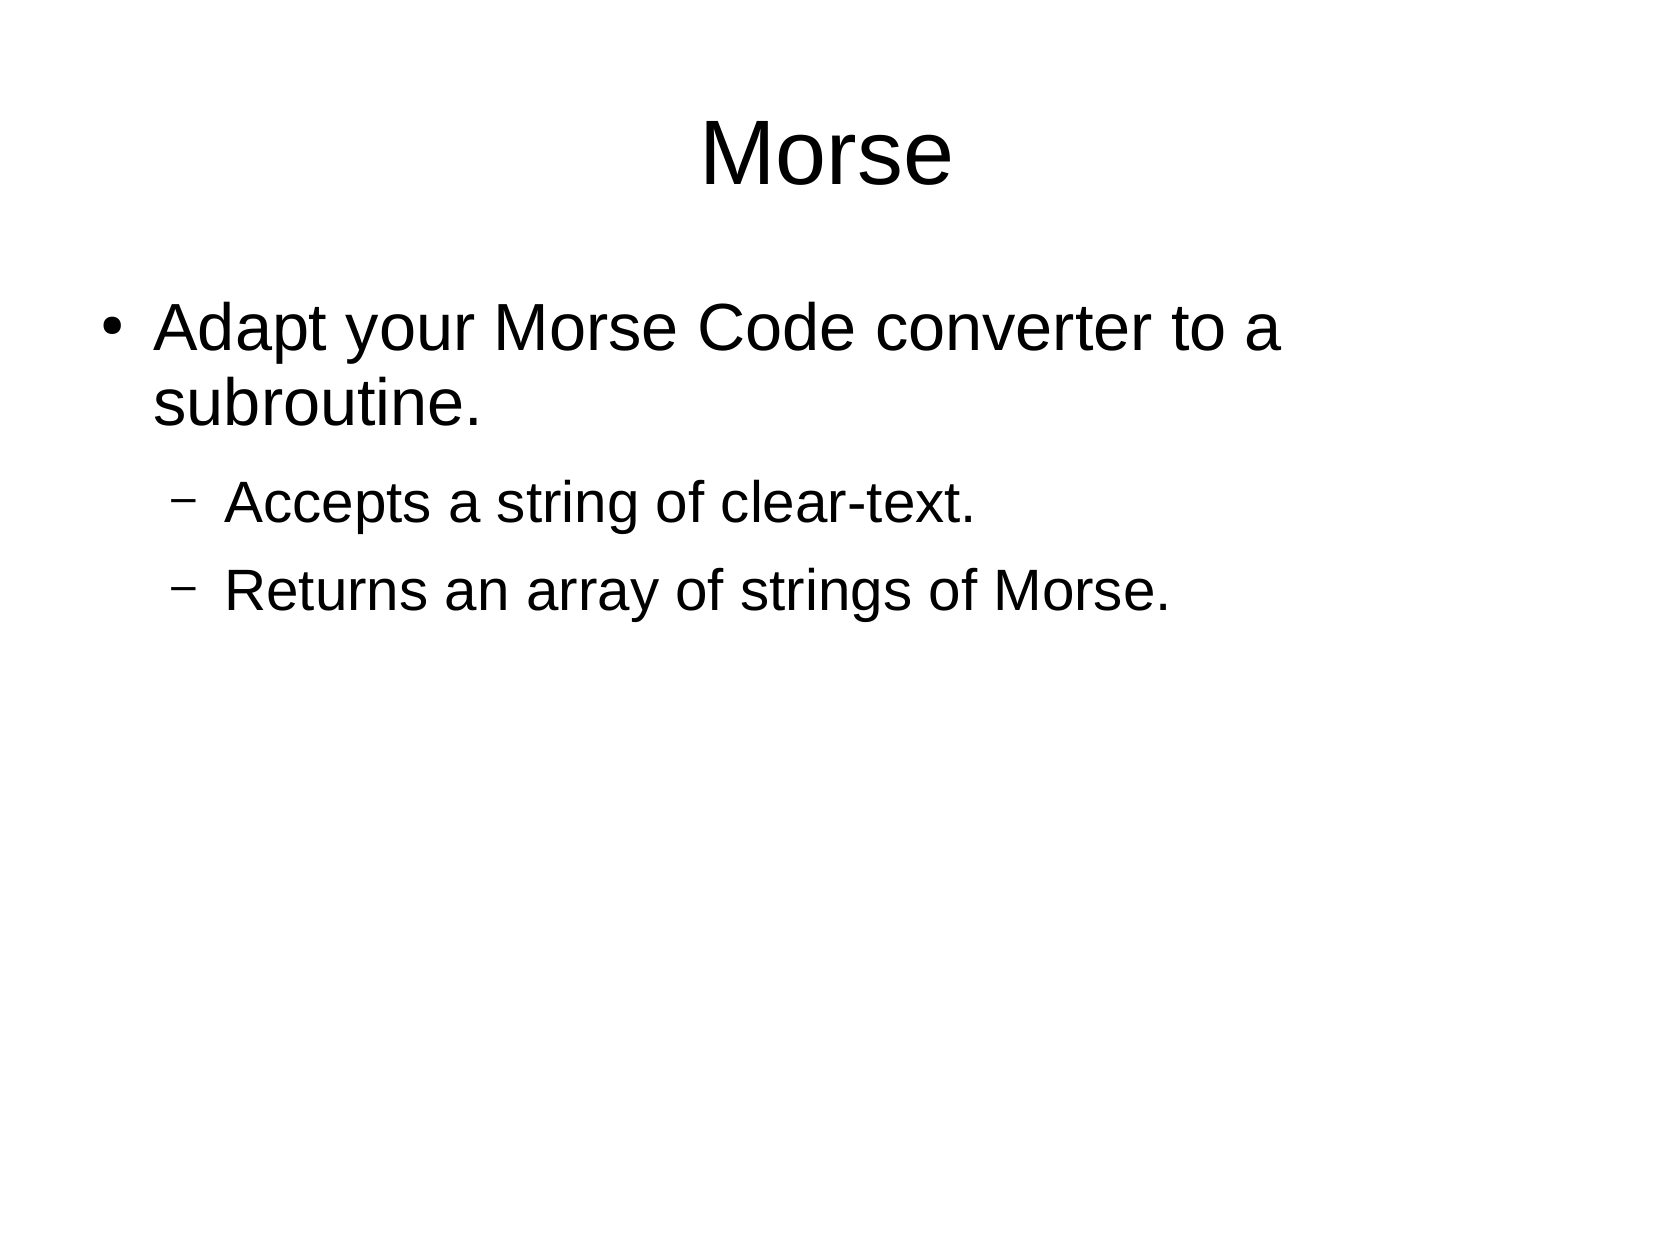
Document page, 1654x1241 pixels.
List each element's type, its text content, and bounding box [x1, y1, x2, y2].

title Morse [82, 49, 1571, 257]
list Adapt your Morse Code converter to a subroutine. Accepts a string of clear-text. Returns an array of strings of Morse. [82, 290, 1571, 1010]
